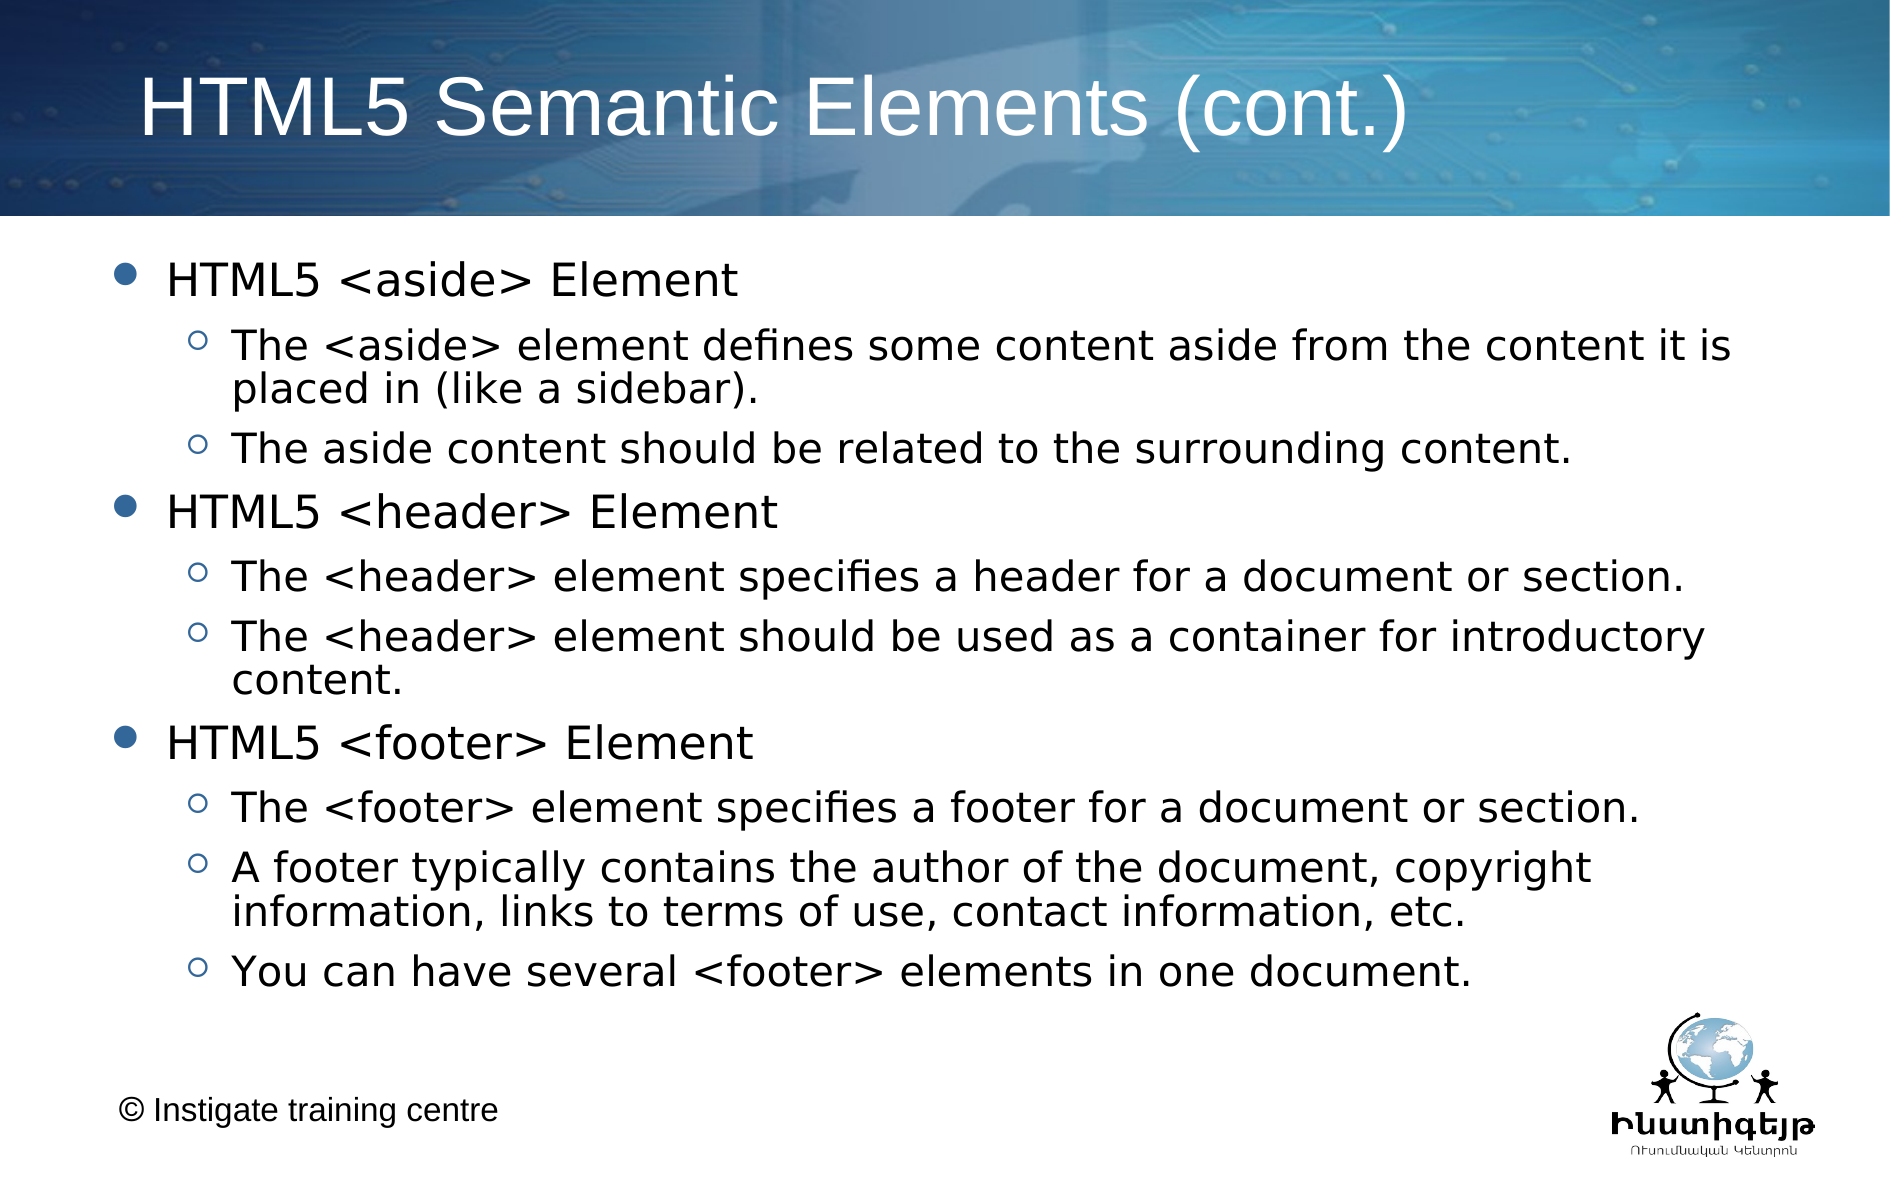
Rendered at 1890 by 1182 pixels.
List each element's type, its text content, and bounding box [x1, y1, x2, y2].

picture [0, 0, 1890, 216]
list HTML5 <aside> Element The <aside> element defines some content aside from the content it is placed in (like a sidebar). The aside content should be related to the surrounding content. HTML5 <header> Element The <header> element specifies a header for a document or section. The <header> element should be used as a container for introductory content. HTML5 <footer> Element The <footer> element specifies a footer for a document or section. A footer typically contains the author of the document, copyright information, links to terms of use, contact information, etc. You can have several <footer> elements in one document. [110, 258, 1801, 285]
picture [1612, 1012, 1815, 1157]
